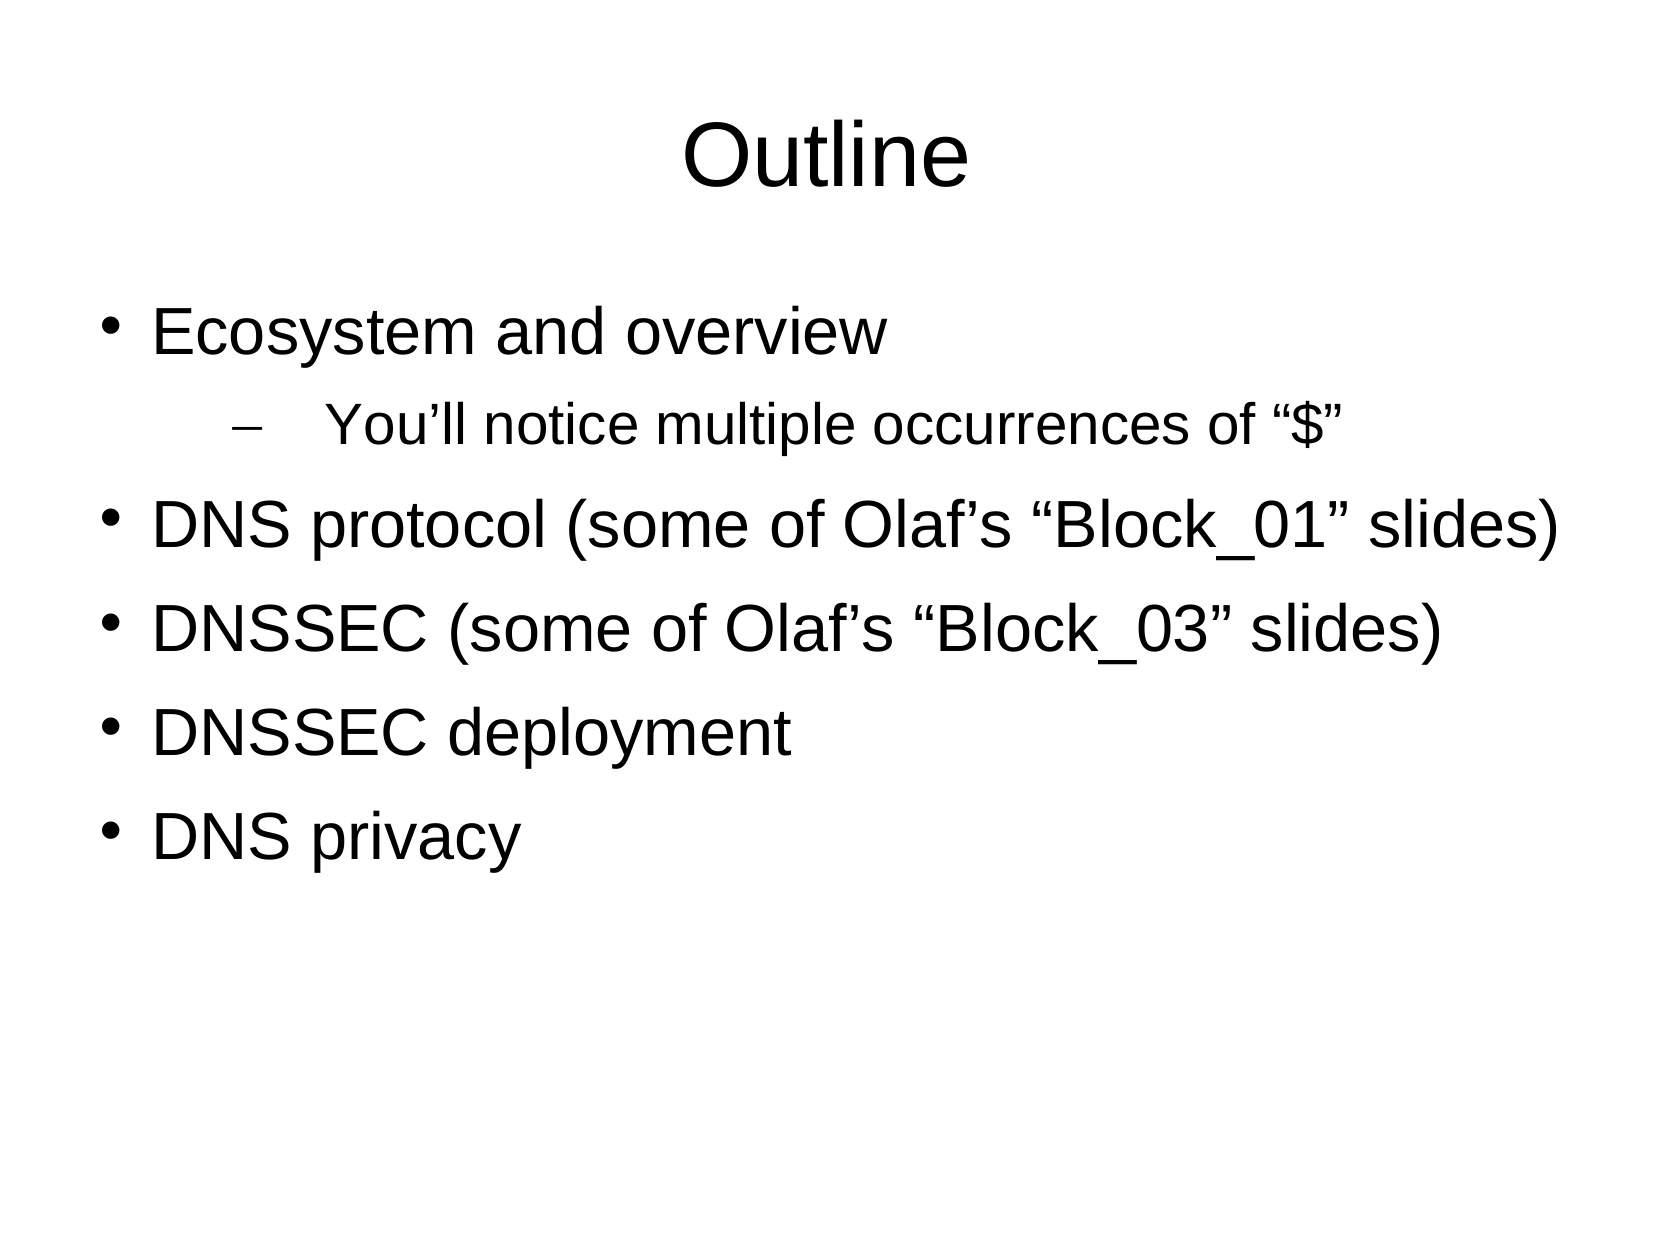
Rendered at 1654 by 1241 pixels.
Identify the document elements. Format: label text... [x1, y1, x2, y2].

title Outline [82, 49, 1571, 257]
list Ecosystem and overview You’ll notice multiple occurrences of “$” DNS protocol (some of Olaf’s “Block_01” slides) DNSSEC (some of Olaf’s “Block_03” slides) DNSSEC deployment DNS privacy [82, 290, 1571, 1010]
